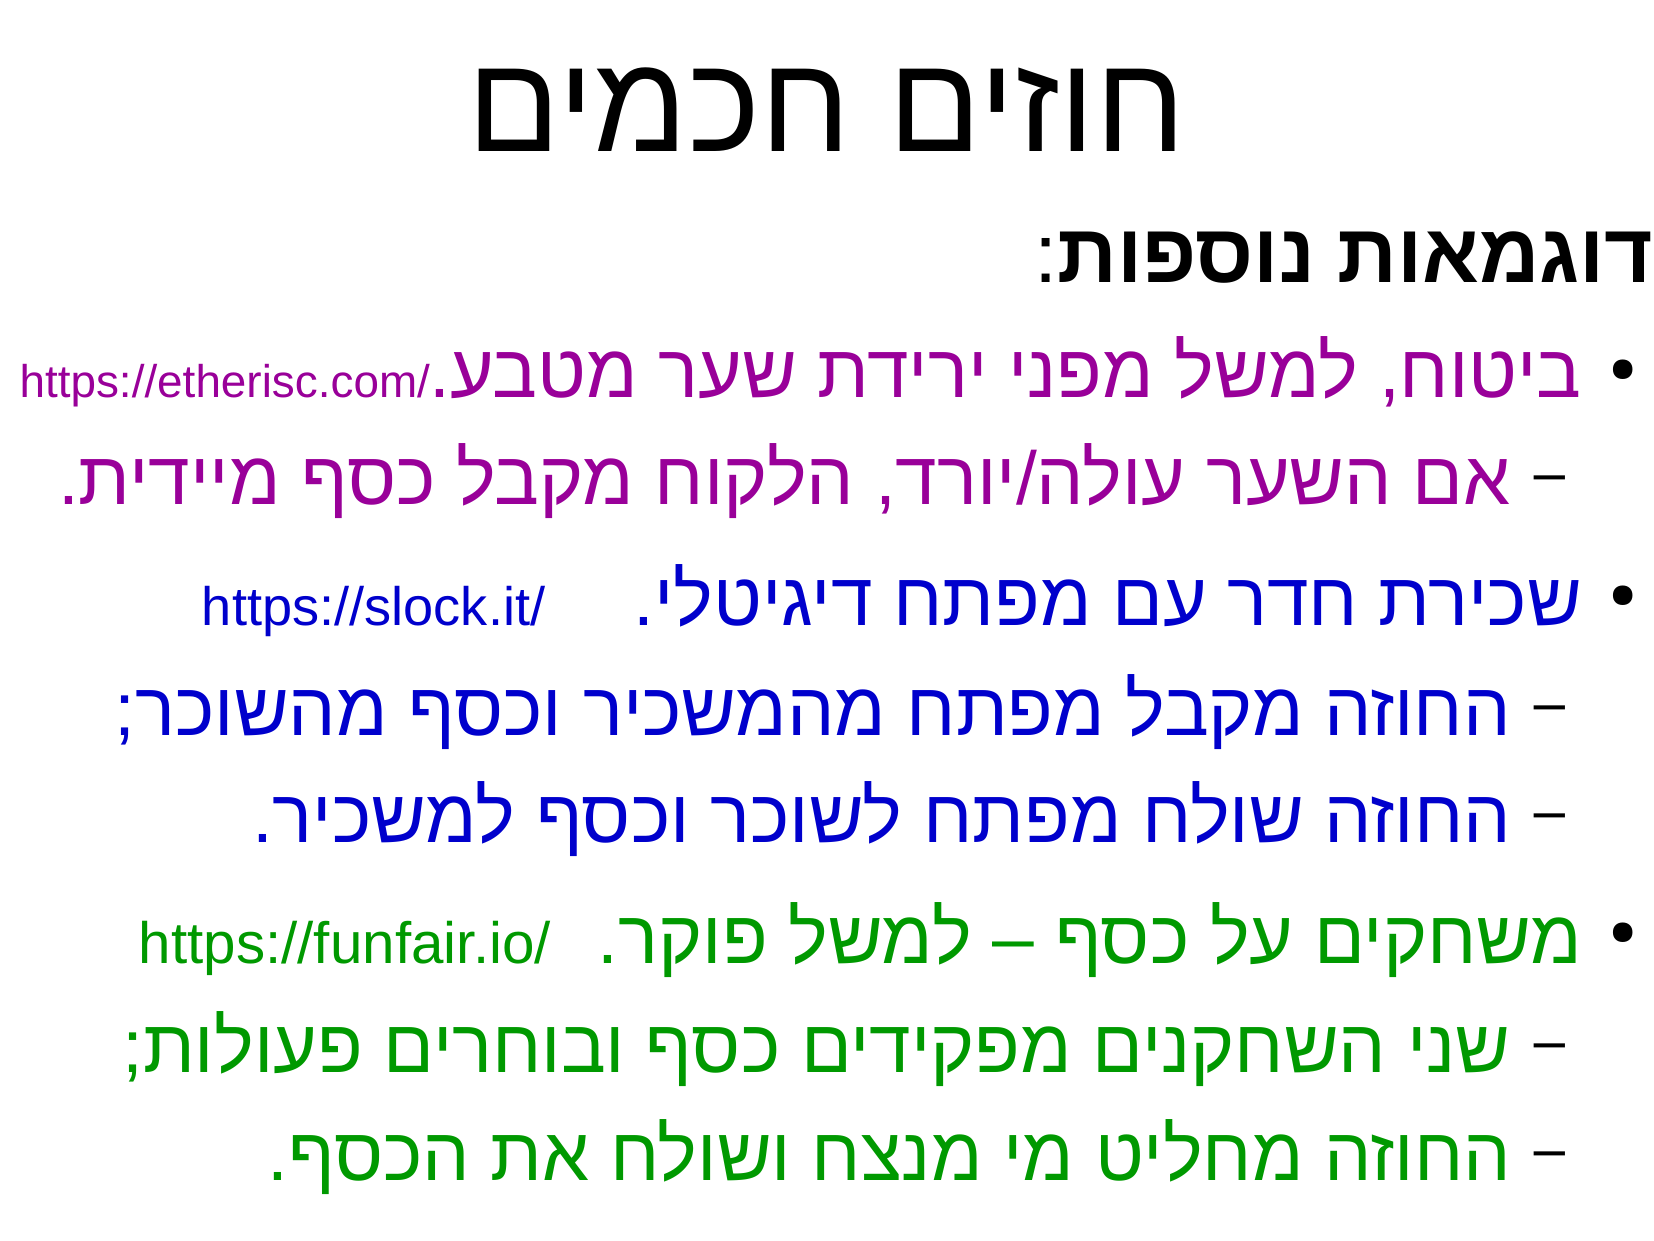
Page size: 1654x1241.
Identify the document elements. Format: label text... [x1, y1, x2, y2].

title חוזים חכמים [0, 0, 1654, 206]
list דוגמאות נוספות: ביטוח, למשל מפני ירידת שער מטבע.https://etherisc.com/ אם השער עולה/יורד, הלקוח מקבל כסף מיידית. שכירת חדר עם מפתח דיגיטלי. https://slock.it/ החוזה מקבל מפתח מהמשכיר וכסף מהשוכר; החוזה שולח מפתח לשוכר וכסף למשכיר. משחקים על כסף – למשל פוקר. https://funfair.io/ שני השחקנים מפקידים כסף ובוחרים פעולות; החוזה מחליט מי מנצח ושולח את הכסף. [0, 206, 1654, 1241]
